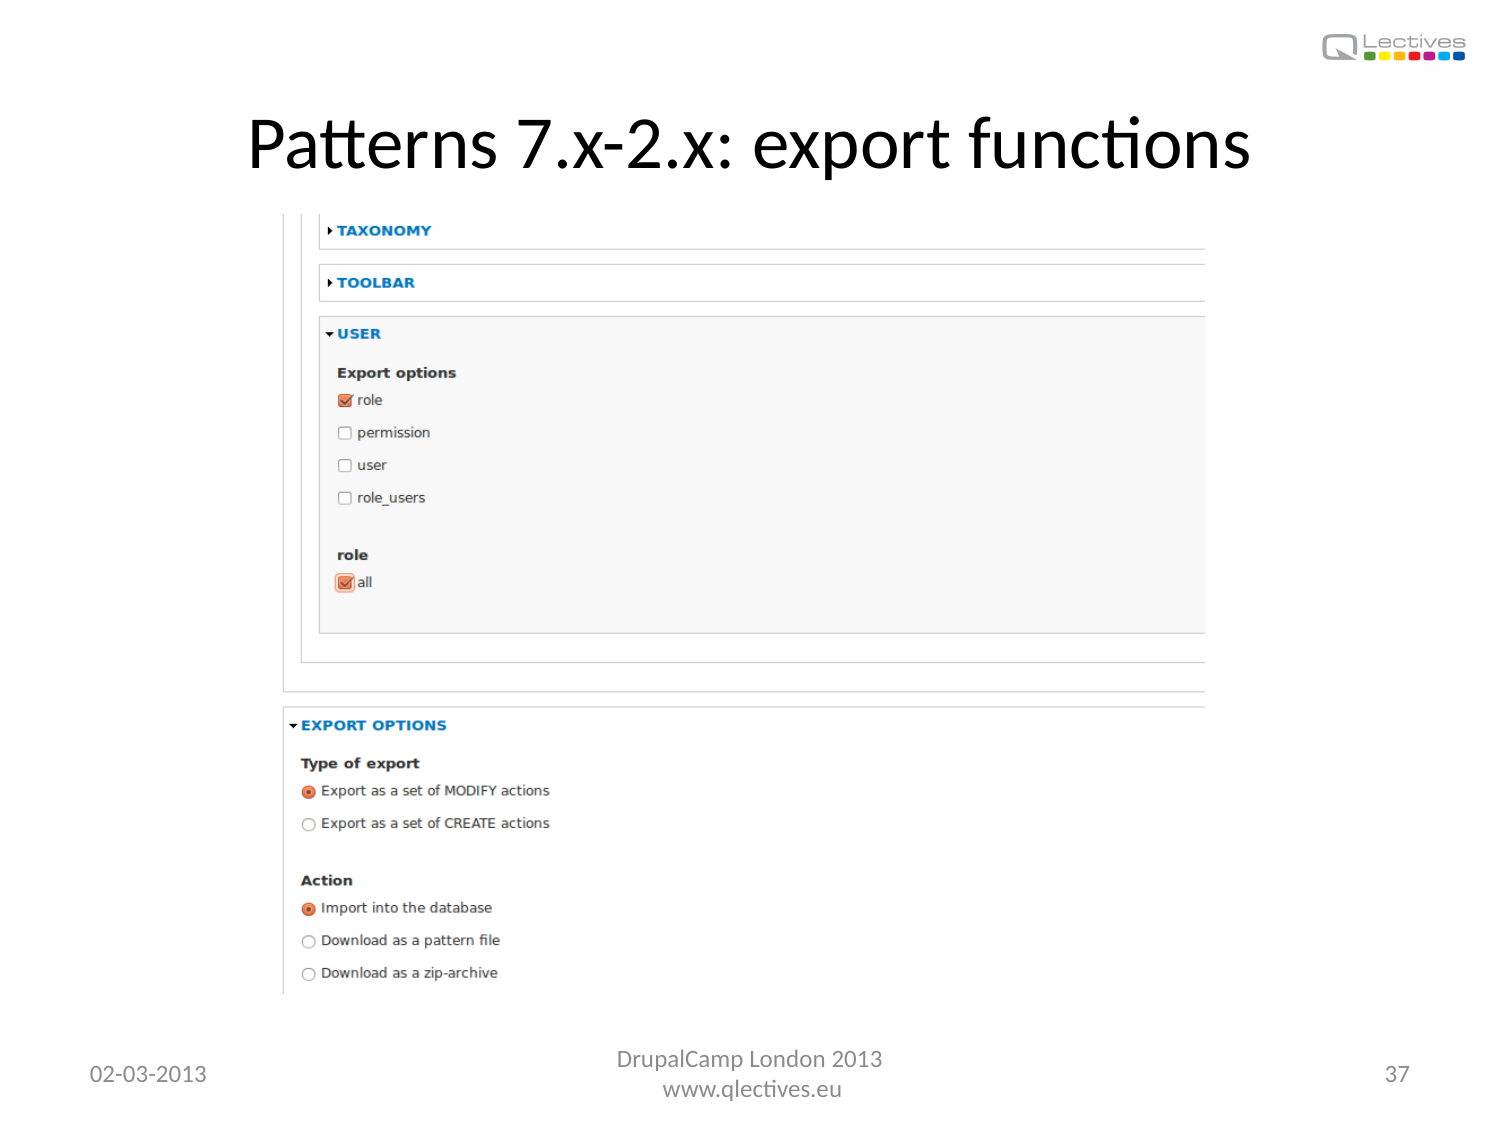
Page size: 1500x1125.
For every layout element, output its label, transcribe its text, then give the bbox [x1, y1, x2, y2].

picture [1288, 9, 1500, 90]
text_box DrupalCamp London 2013 www.qlectives.eu [512, 1042, 988, 1103]
text_box <number> [1074, 1042, 1425, 1103]
text_box 02-03-2013 [74, 1042, 425, 1103]
text_box Patterns 7.x-2.x: export functions [75, 45, 1425, 233]
picture [259, 214, 1205, 994]
